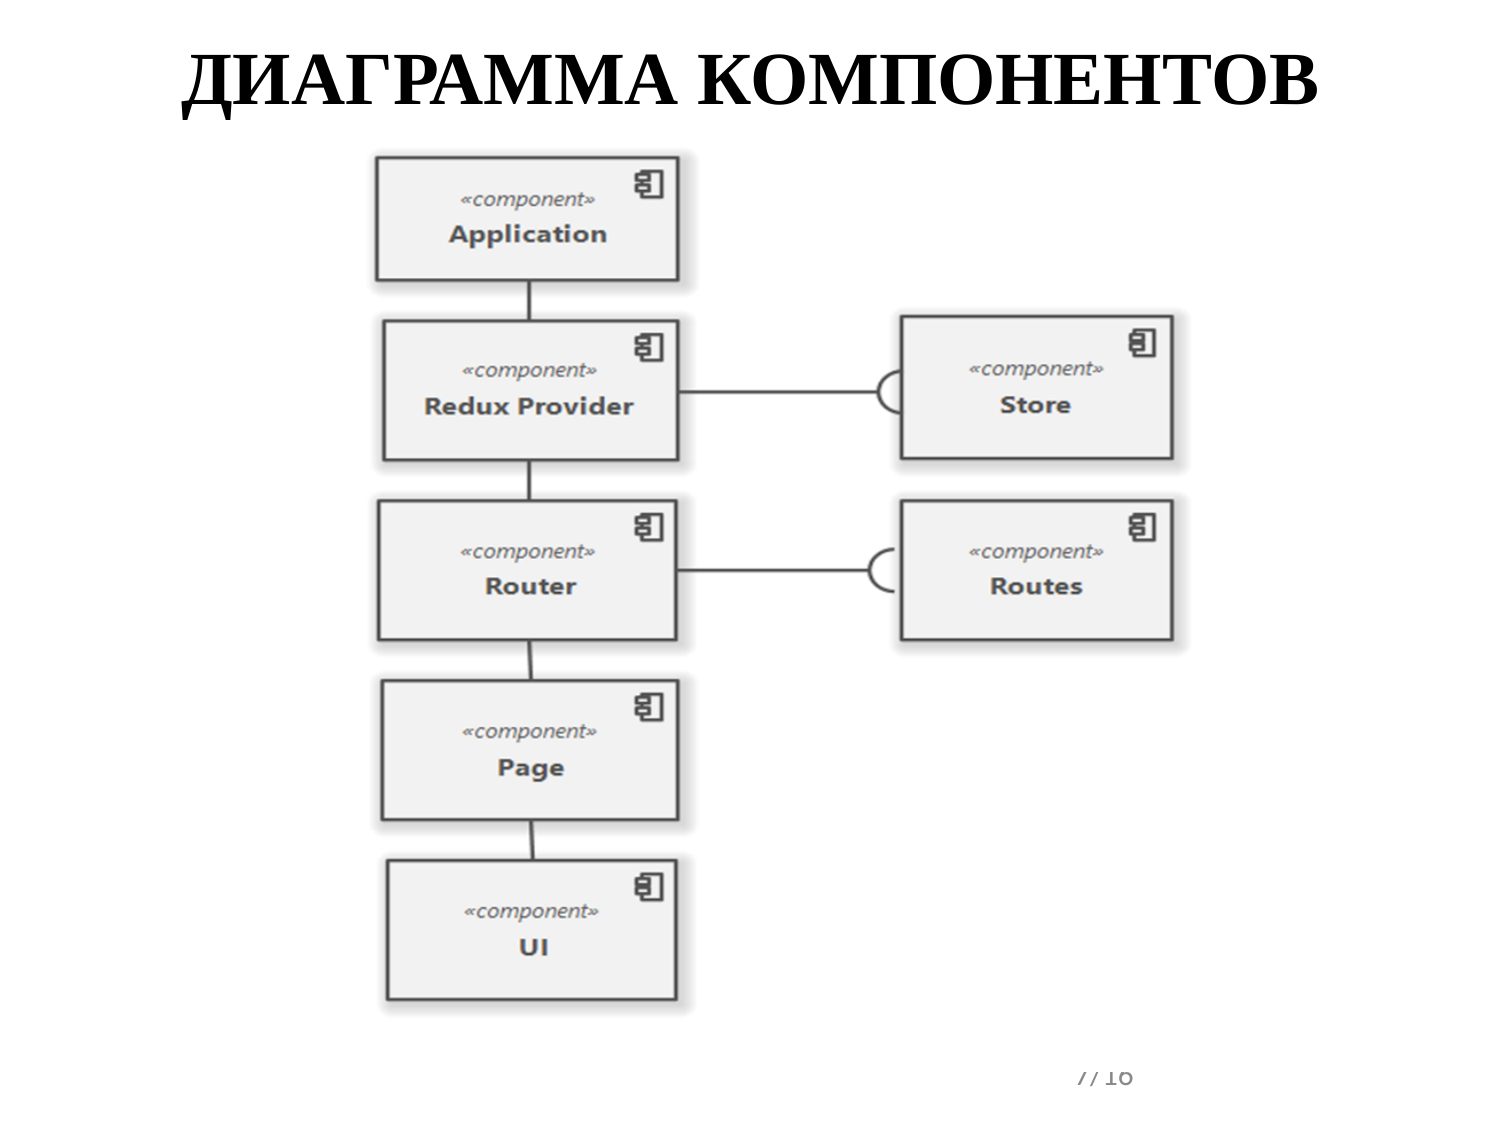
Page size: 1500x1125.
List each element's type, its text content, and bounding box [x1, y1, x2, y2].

slide_number 7/16 [1059, 1042, 1397, 1103]
picture [300, 135, 1215, 1072]
title ДИАГРАММА КОМПОНЕНТОВ [0, 0, 1500, 160]
